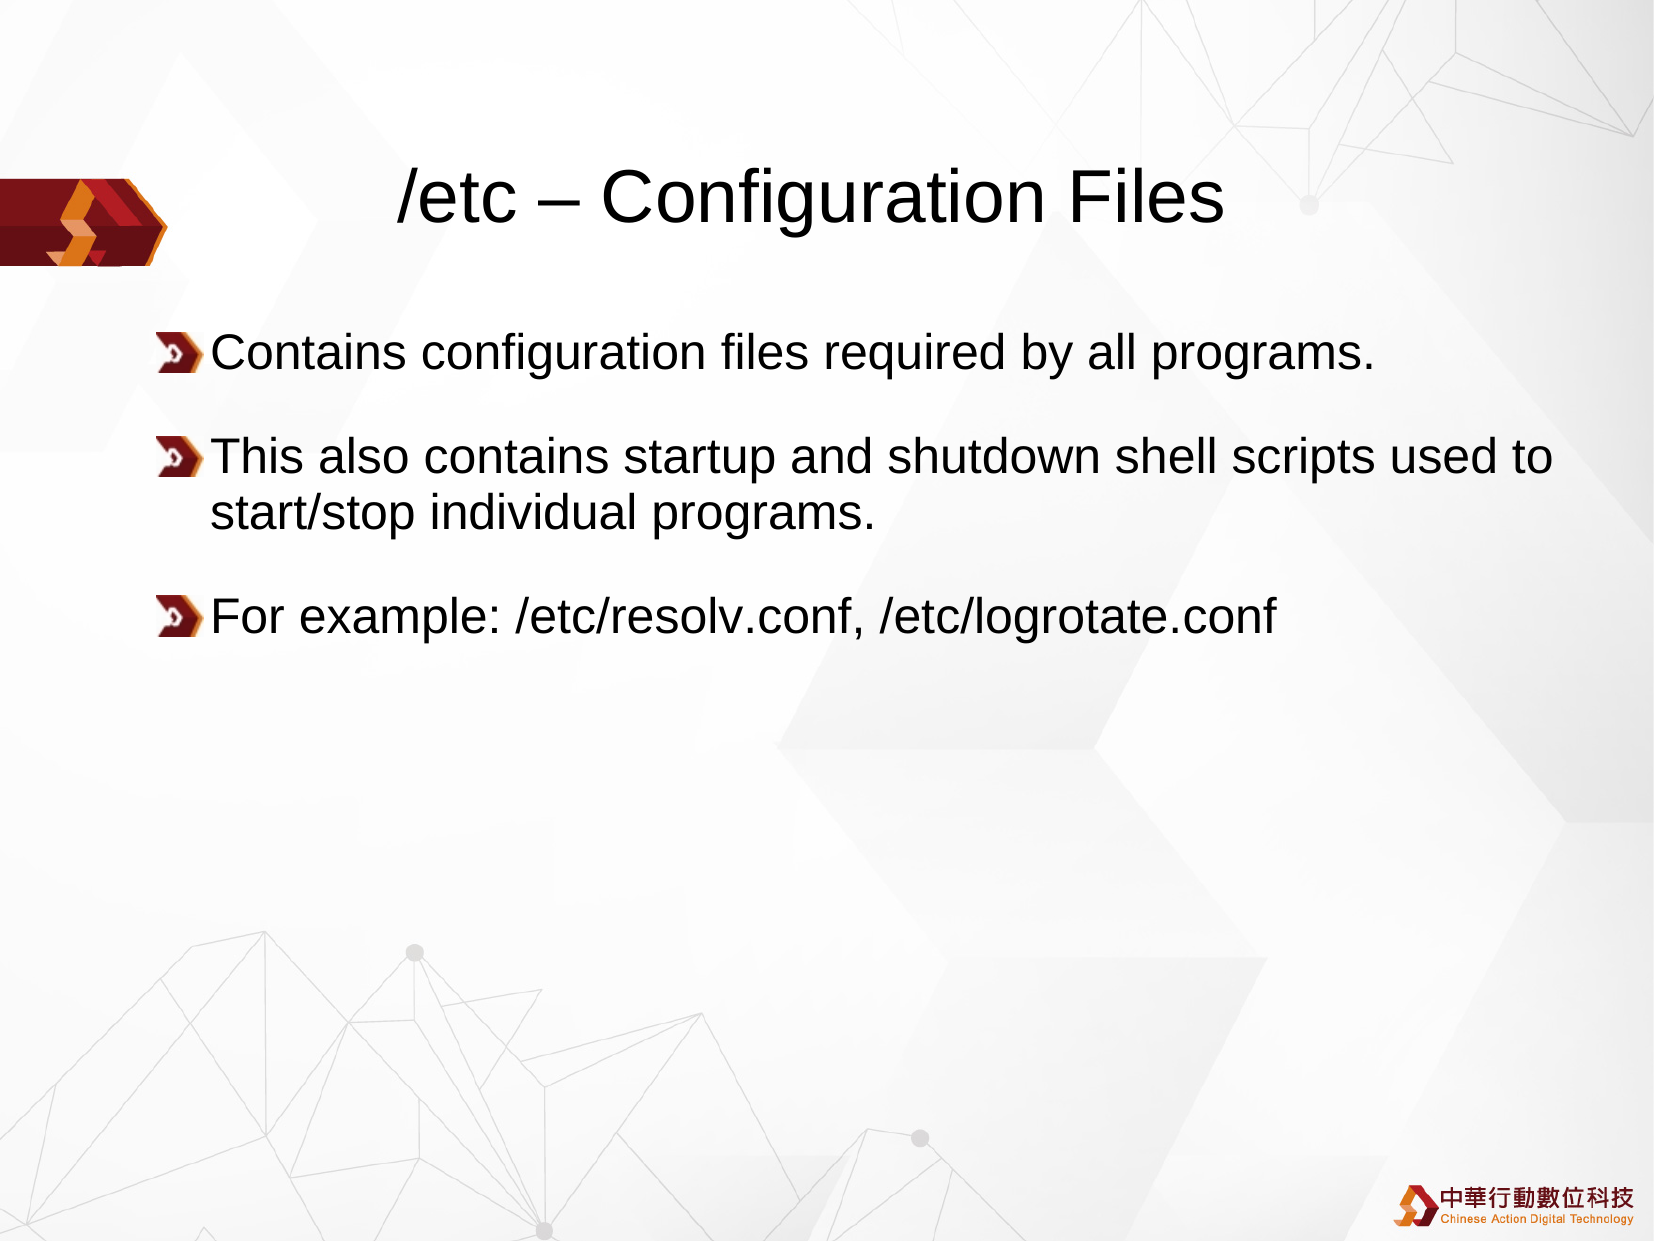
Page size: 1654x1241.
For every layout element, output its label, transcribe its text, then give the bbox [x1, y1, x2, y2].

picture [0, 0, 1654, 1241]
title /etc – Configuration Files [118, 112, 1506, 281]
list Contains configuration files required by all programs. This also contains startup and shutdown shell scripts used to start/stop individual programs. For example: /etc/resolv.conf, /etc/logrotate.conf [118, 324, 1571, 1045]
